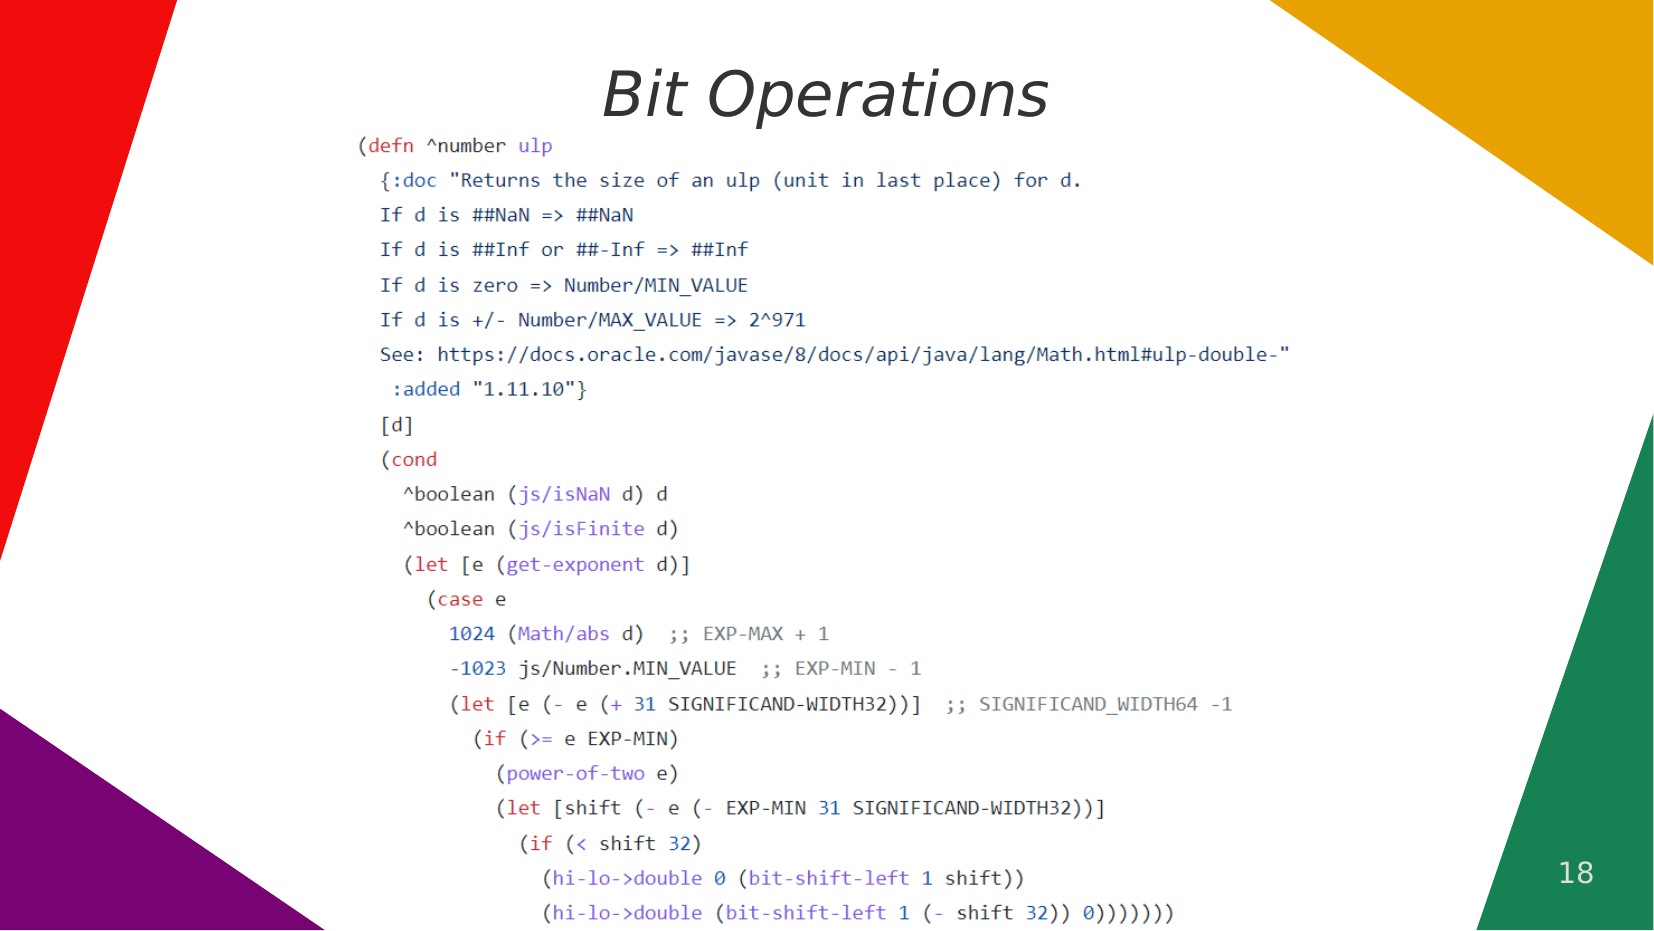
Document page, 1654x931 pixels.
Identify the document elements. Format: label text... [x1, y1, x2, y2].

title Bit Operations [118, 58, 1536, 207]
picture [354, 131, 1290, 925]
